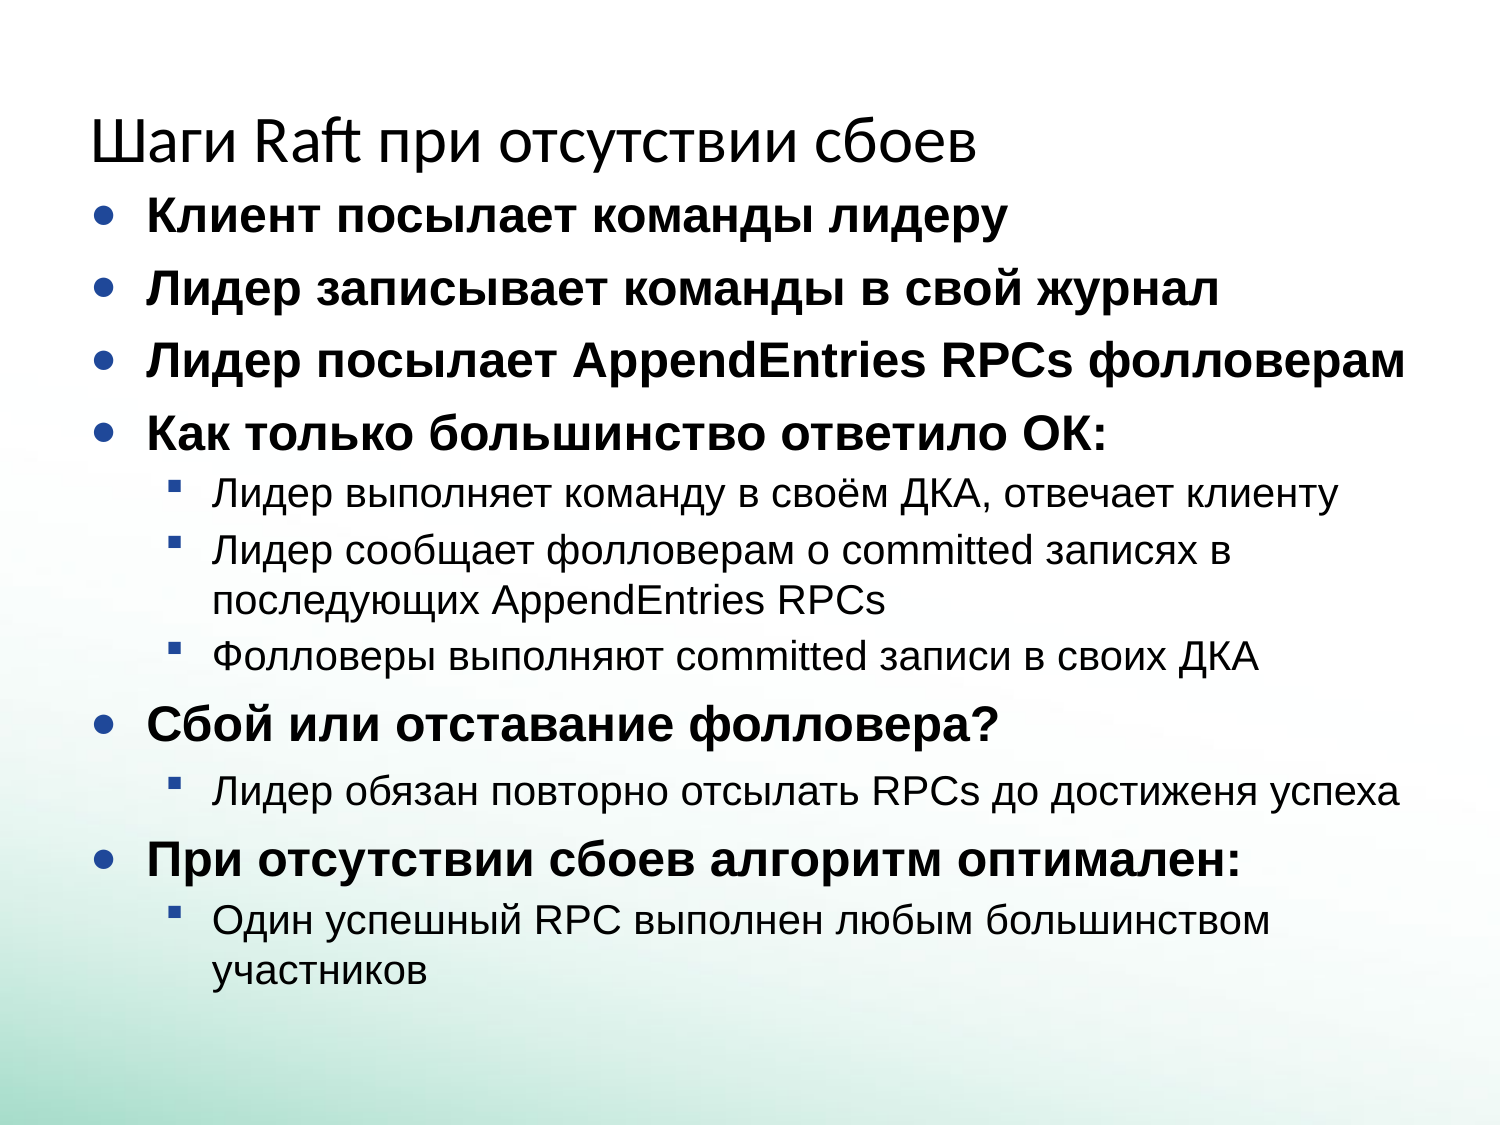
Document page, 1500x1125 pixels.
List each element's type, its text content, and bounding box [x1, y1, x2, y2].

picture [0, 0, 1500, 1125]
list Клиент посылает команды лидеру Лидер записывает команды в свой журнал Лидер посылает AppendEntries RPCs фолловерам Как только большинство ответило ОК: Лидер выполняет команду в своём ДКА, отвечает клиенту Лидер сообщает фолловерам о committed записях в последующих AppendEntries RPCs Фолловеры выполняют committed записи в своих ДКА Сбой или отставание фолловера? Лидер обязан повторно отсылать RPCs до достиженя успеха При отсутствии сбоев алгоритм оптимален: Один успешный RPC выполнен любым большинством участников [75, 186, 1425, 1005]
title Шаги Raft при отсутствии сбоев [75, 85, 1425, 186]
